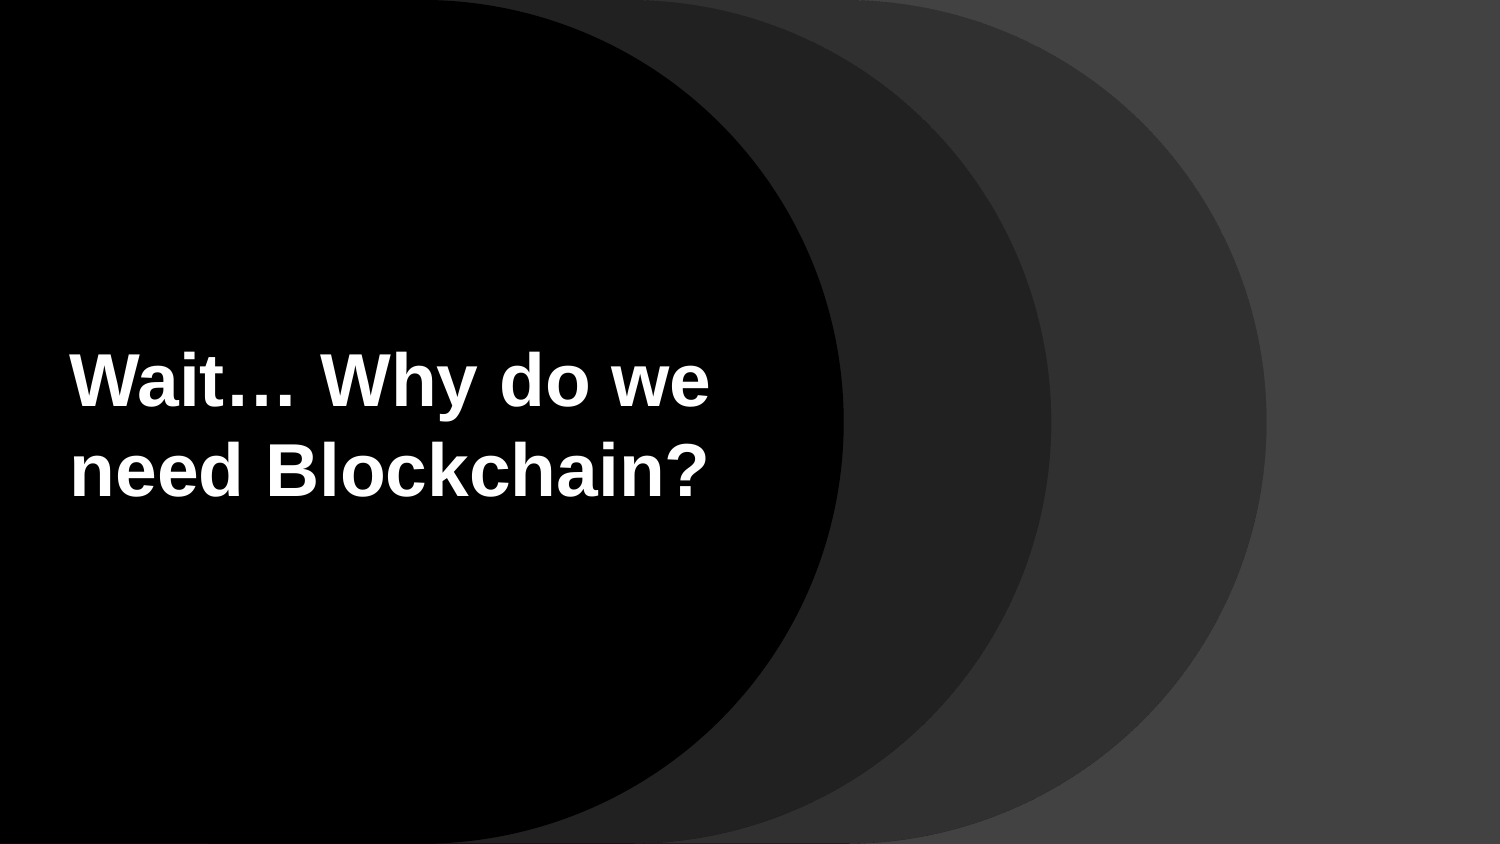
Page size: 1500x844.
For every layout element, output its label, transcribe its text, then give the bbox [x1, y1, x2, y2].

title Wait… Why do we need Blockchain? [54, 179, 767, 664]
